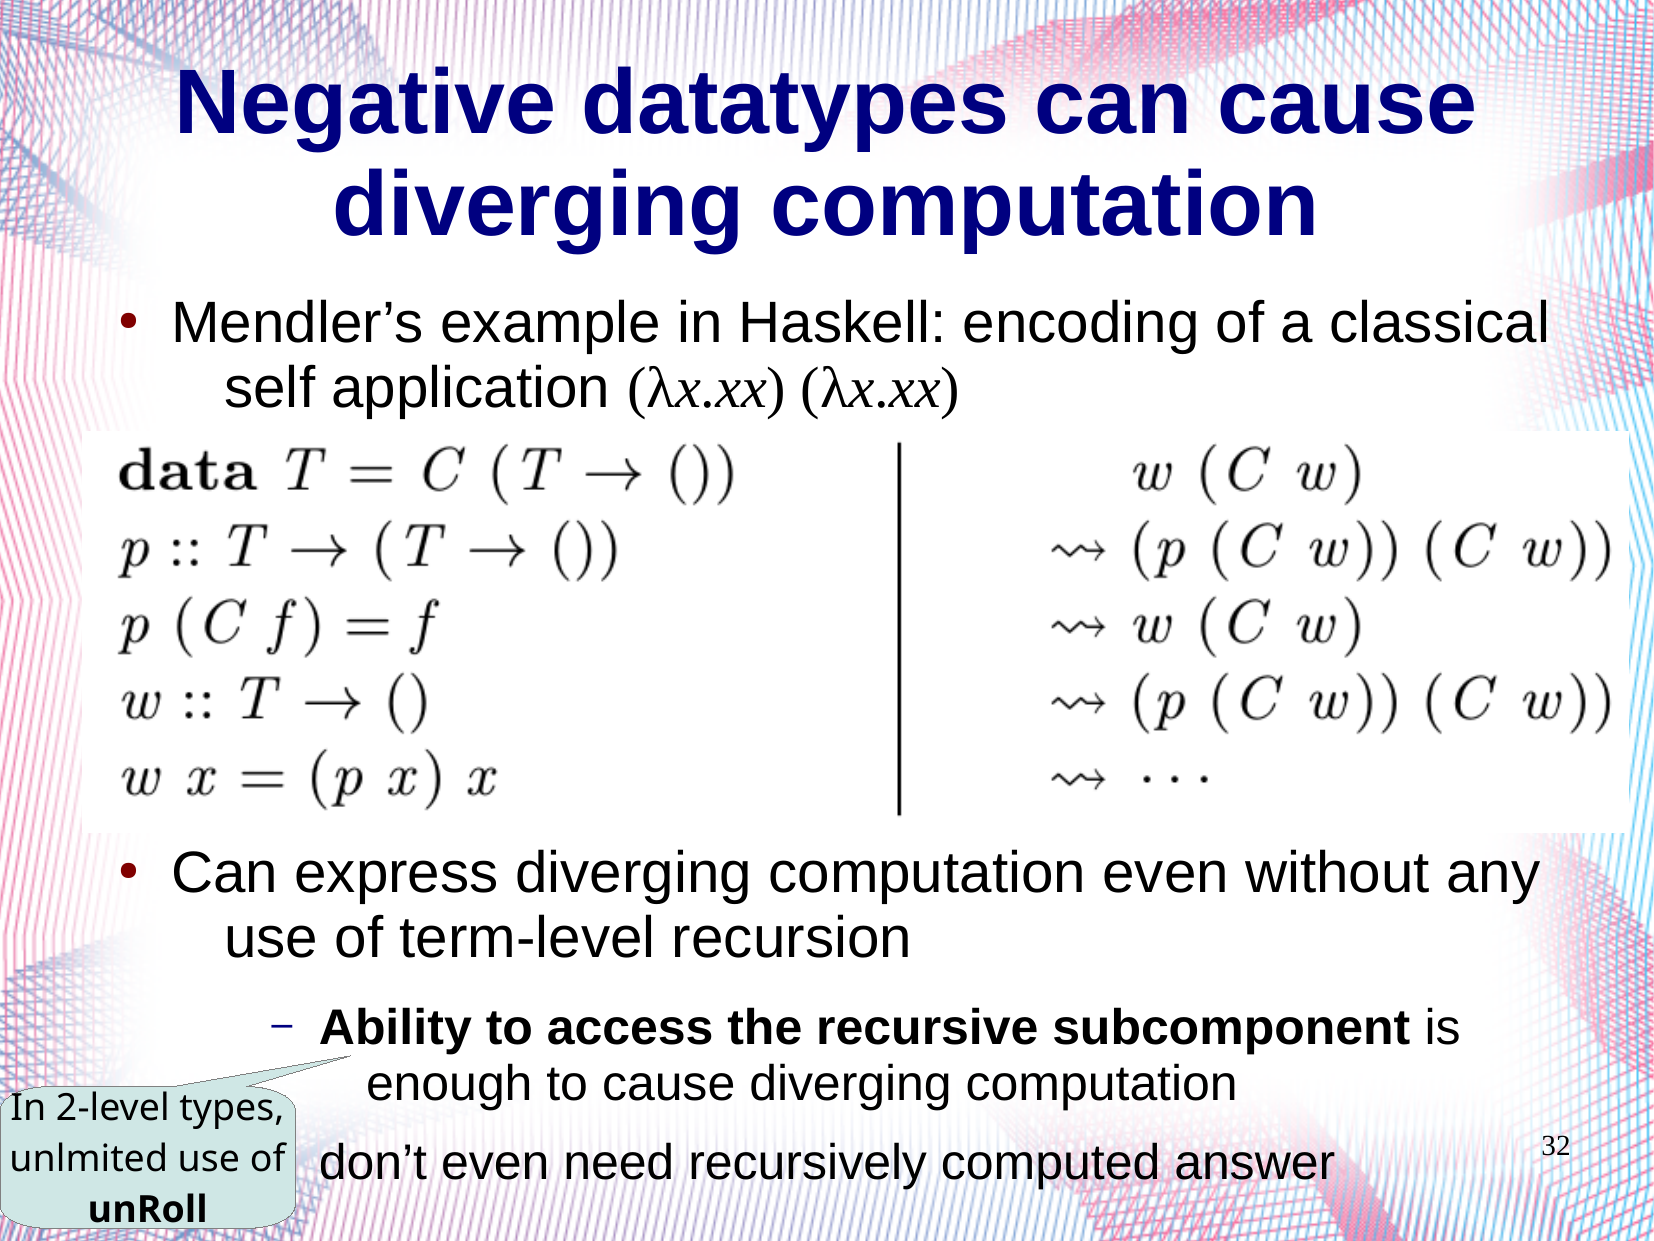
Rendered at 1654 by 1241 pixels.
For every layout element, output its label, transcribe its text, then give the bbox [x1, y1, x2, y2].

text_box In 2-level types, unlmited use of unRoll [0, 1055, 351, 1229]
list Mendler’s example in Haskell: encoding of a classical self application (λx.xx) (λx.xx) Can express diverging computation even without any use of term-level recursion Ability to access the recursive subcomponent is enough to cause diverging computation don’t even need recursively computed answer [82, 290, 1571, 431]
title Negative datatypes can cause diverging computation [82, 49, 1571, 257]
picture [0, 0, 1654, 1241]
list Mendler’s example in Haskell: encoding of a classical self application (λx.xx) (λx.xx) Can express diverging computation even without any use of term-level recursion Ability to access the recursive subcomponent is enough to cause diverging computation don’t even need recursively computed answer [82, 833, 1571, 1191]
